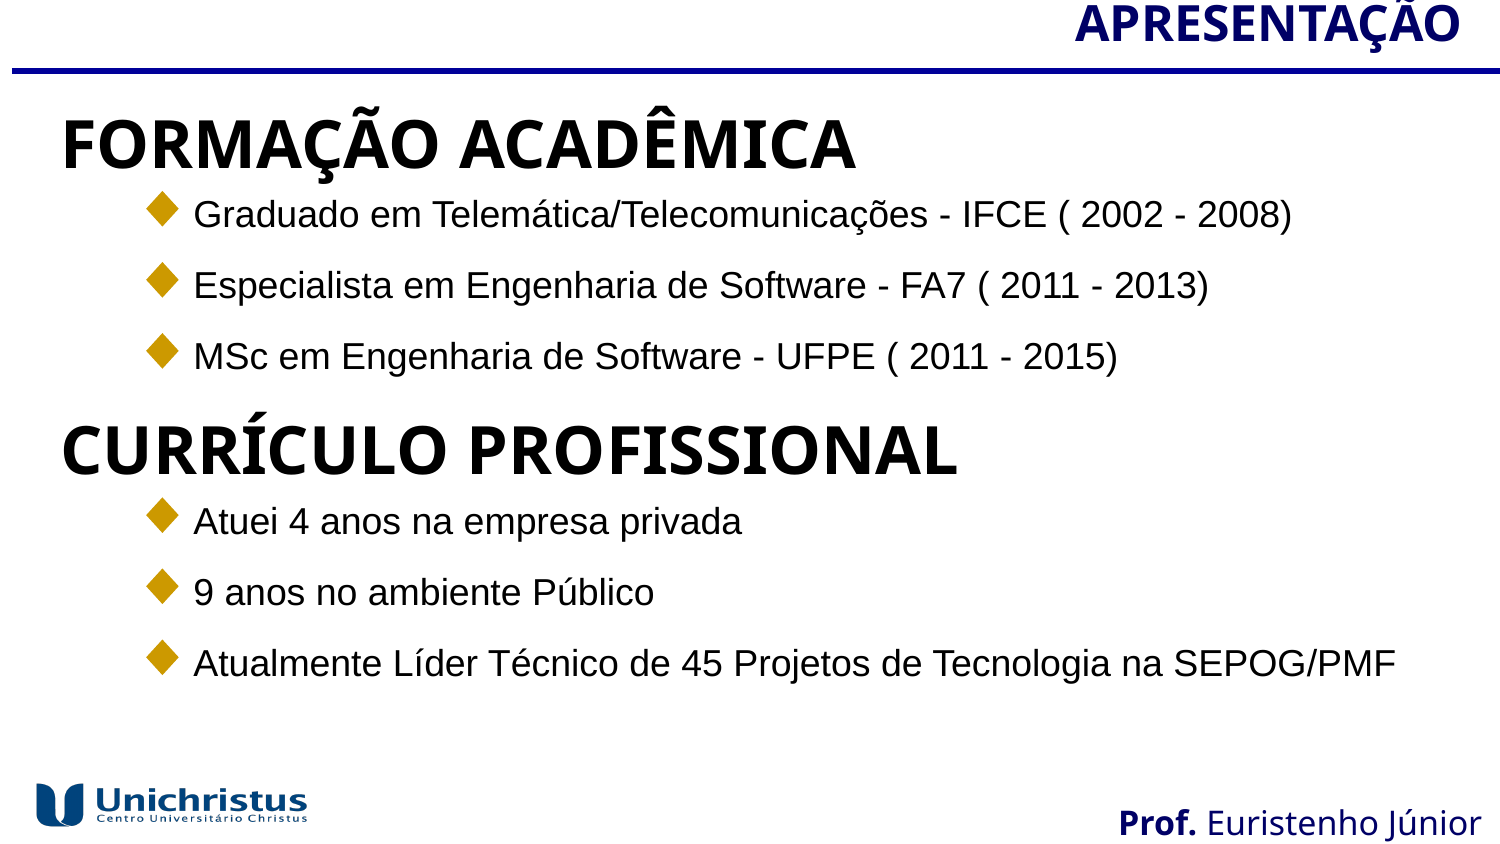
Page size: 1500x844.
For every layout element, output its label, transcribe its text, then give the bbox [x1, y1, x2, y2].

text_box Especialista em Engenharia de Software - FA7 ( 2011 - 2013) [178, 257, 1246, 315]
text_box APRESENTAÇÃO [1060, 74, 1500, 81]
picture [32, 781, 311, 828]
text_box [146, 333, 178, 369]
text_box Prof. Euristenho Júnior [1103, 791, 1500, 844]
text_box Atualmente Líder Técnico de 45 Projetos de Tecnologia na SEPOG/PMF [178, 635, 1436, 692]
text_box APRESENTAÇÃO [1060, 0, 1500, 68]
text_box [146, 568, 178, 605]
text_box 9 anos no ambiente Público [178, 563, 679, 621]
text_box [146, 262, 178, 298]
text_box MSc em Engenharia de Software - UFPE ( 2011 - 2015) [178, 328, 1152, 386]
text_box [155, 219, 170, 227]
text_box FORMAÇÃO ACADÊMICA [45, 89, 925, 219]
text_box Graduado em Telemática/Telecomunicações - IFCE ( 2002 - 2008) [178, 186, 1332, 244]
text_box Atuei 4 anos na empresa privada [178, 492, 768, 550]
text_box CURRÍCULO PROFISSIONAL [45, 396, 1014, 525]
text_box [146, 639, 178, 676]
text_box [146, 497, 178, 533]
